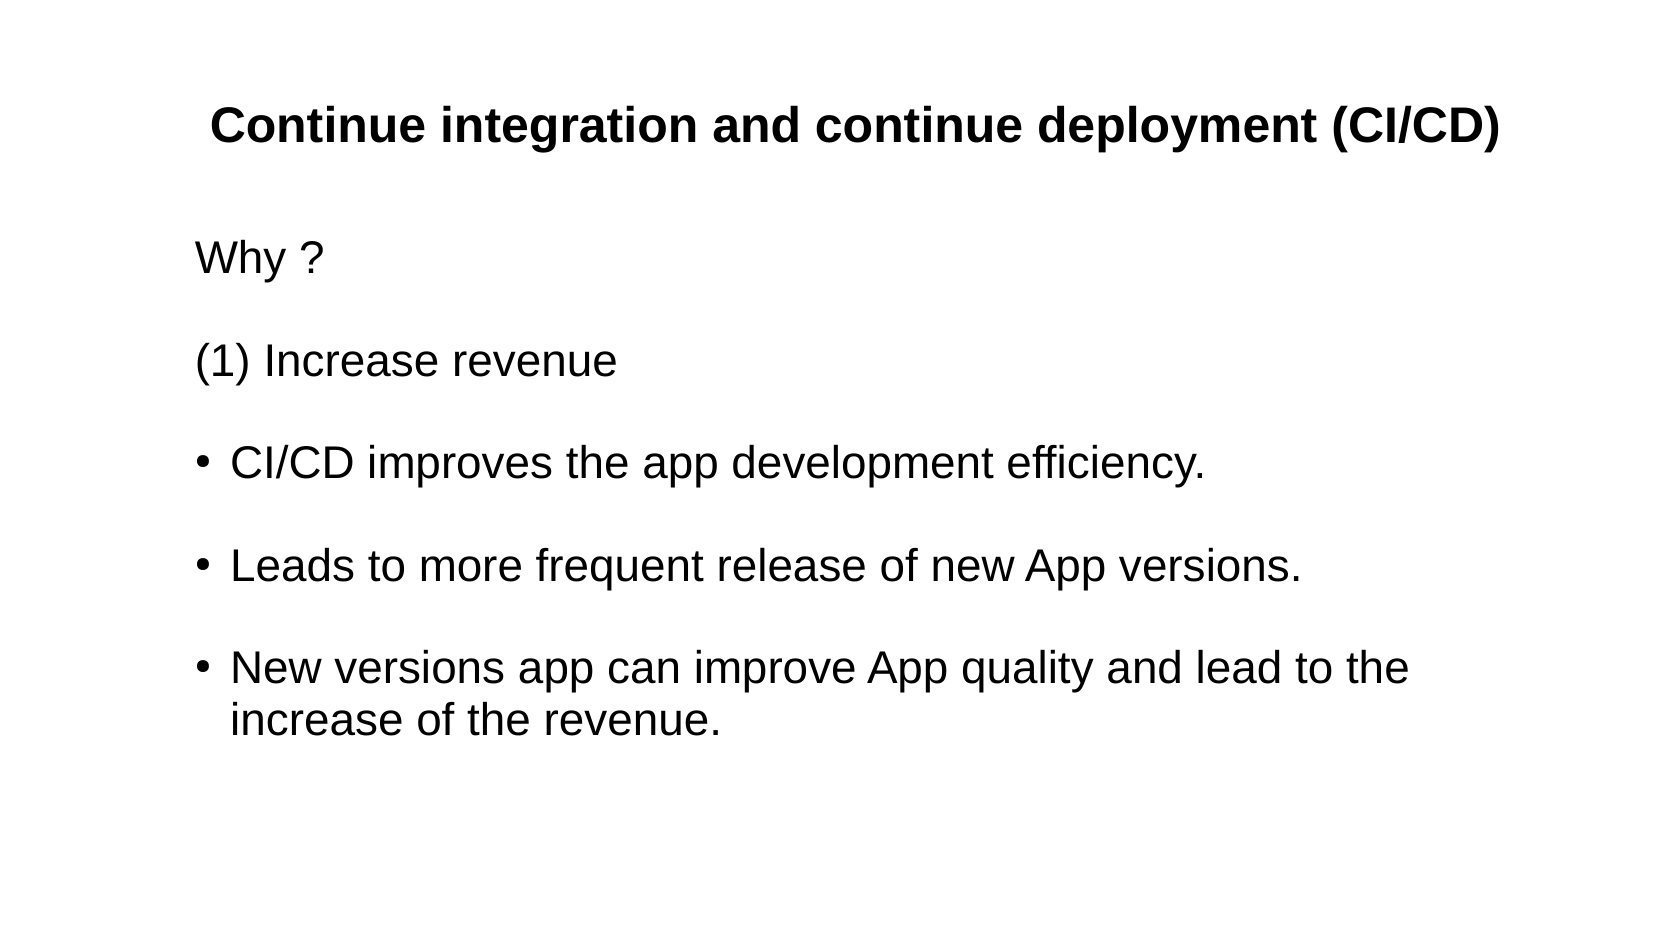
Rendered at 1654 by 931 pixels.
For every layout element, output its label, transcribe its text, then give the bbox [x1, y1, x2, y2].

text_box Continue integration and continue deployment (CI/CD) [195, 90, 1531, 161]
text_box Why ? (1) Increase revenue CI/CD improves the app development efficiency. Leads to more frequent release of new App versions. New versions app can improve App quality and lead to the increase of the revenue. [180, 225, 1516, 804]
